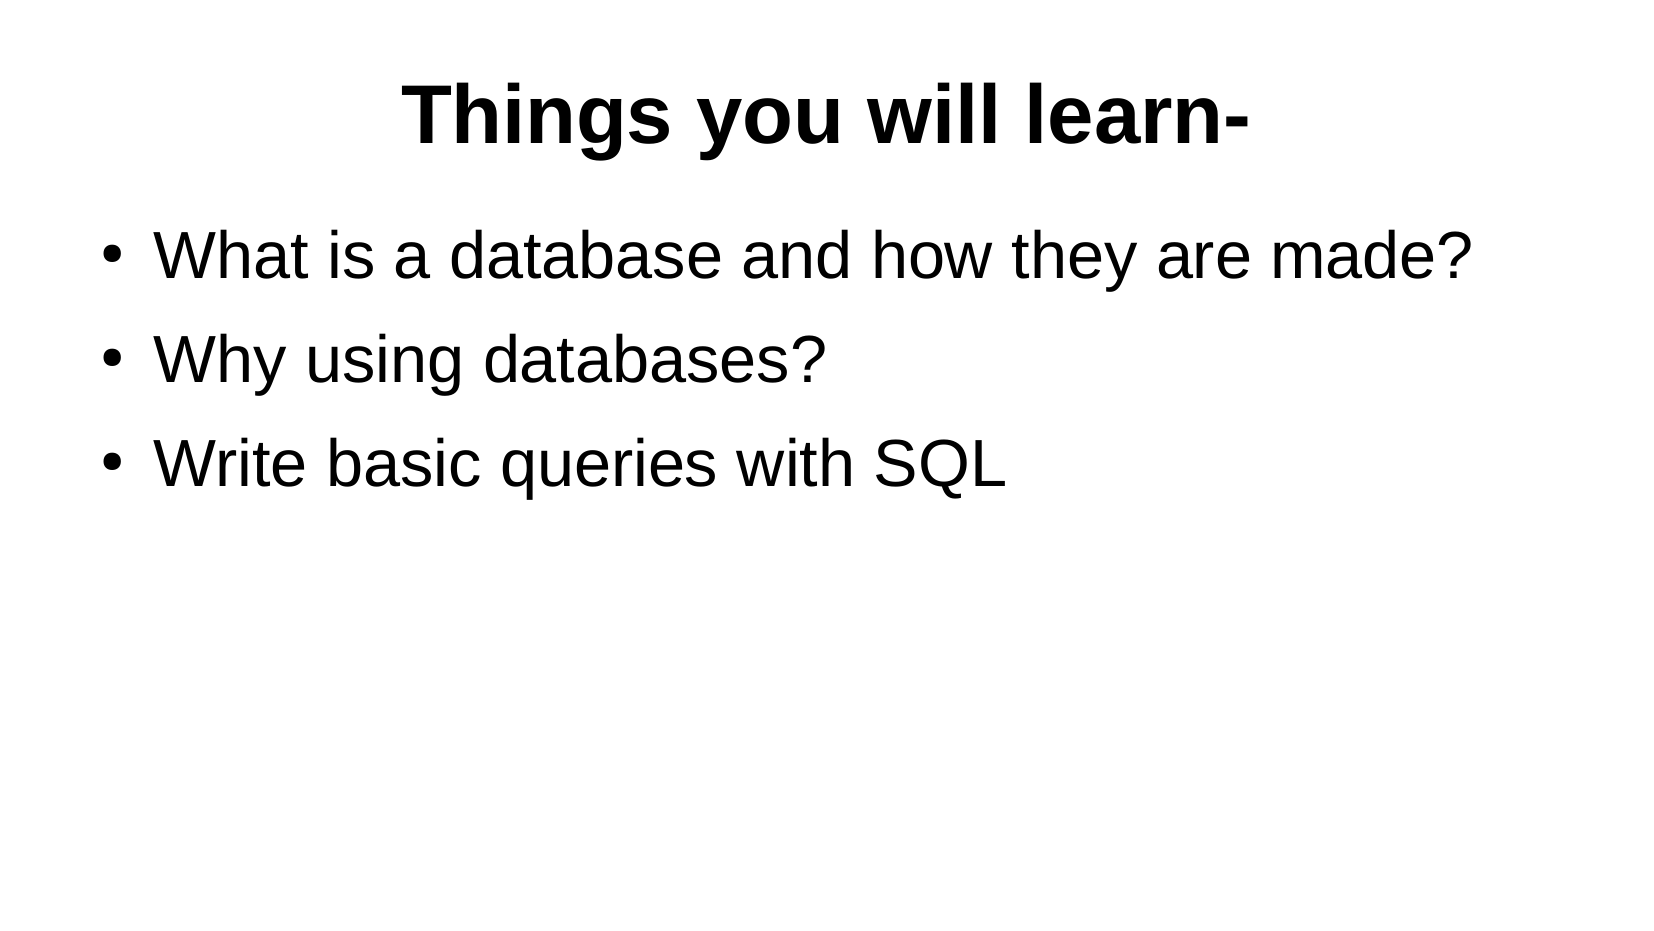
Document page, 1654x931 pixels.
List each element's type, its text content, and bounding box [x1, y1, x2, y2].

list What is a database and how they are made? Why using databases? Write basic queries with SQL [82, 217, 1571, 758]
title Things you will learn- [82, 37, 1571, 193]
